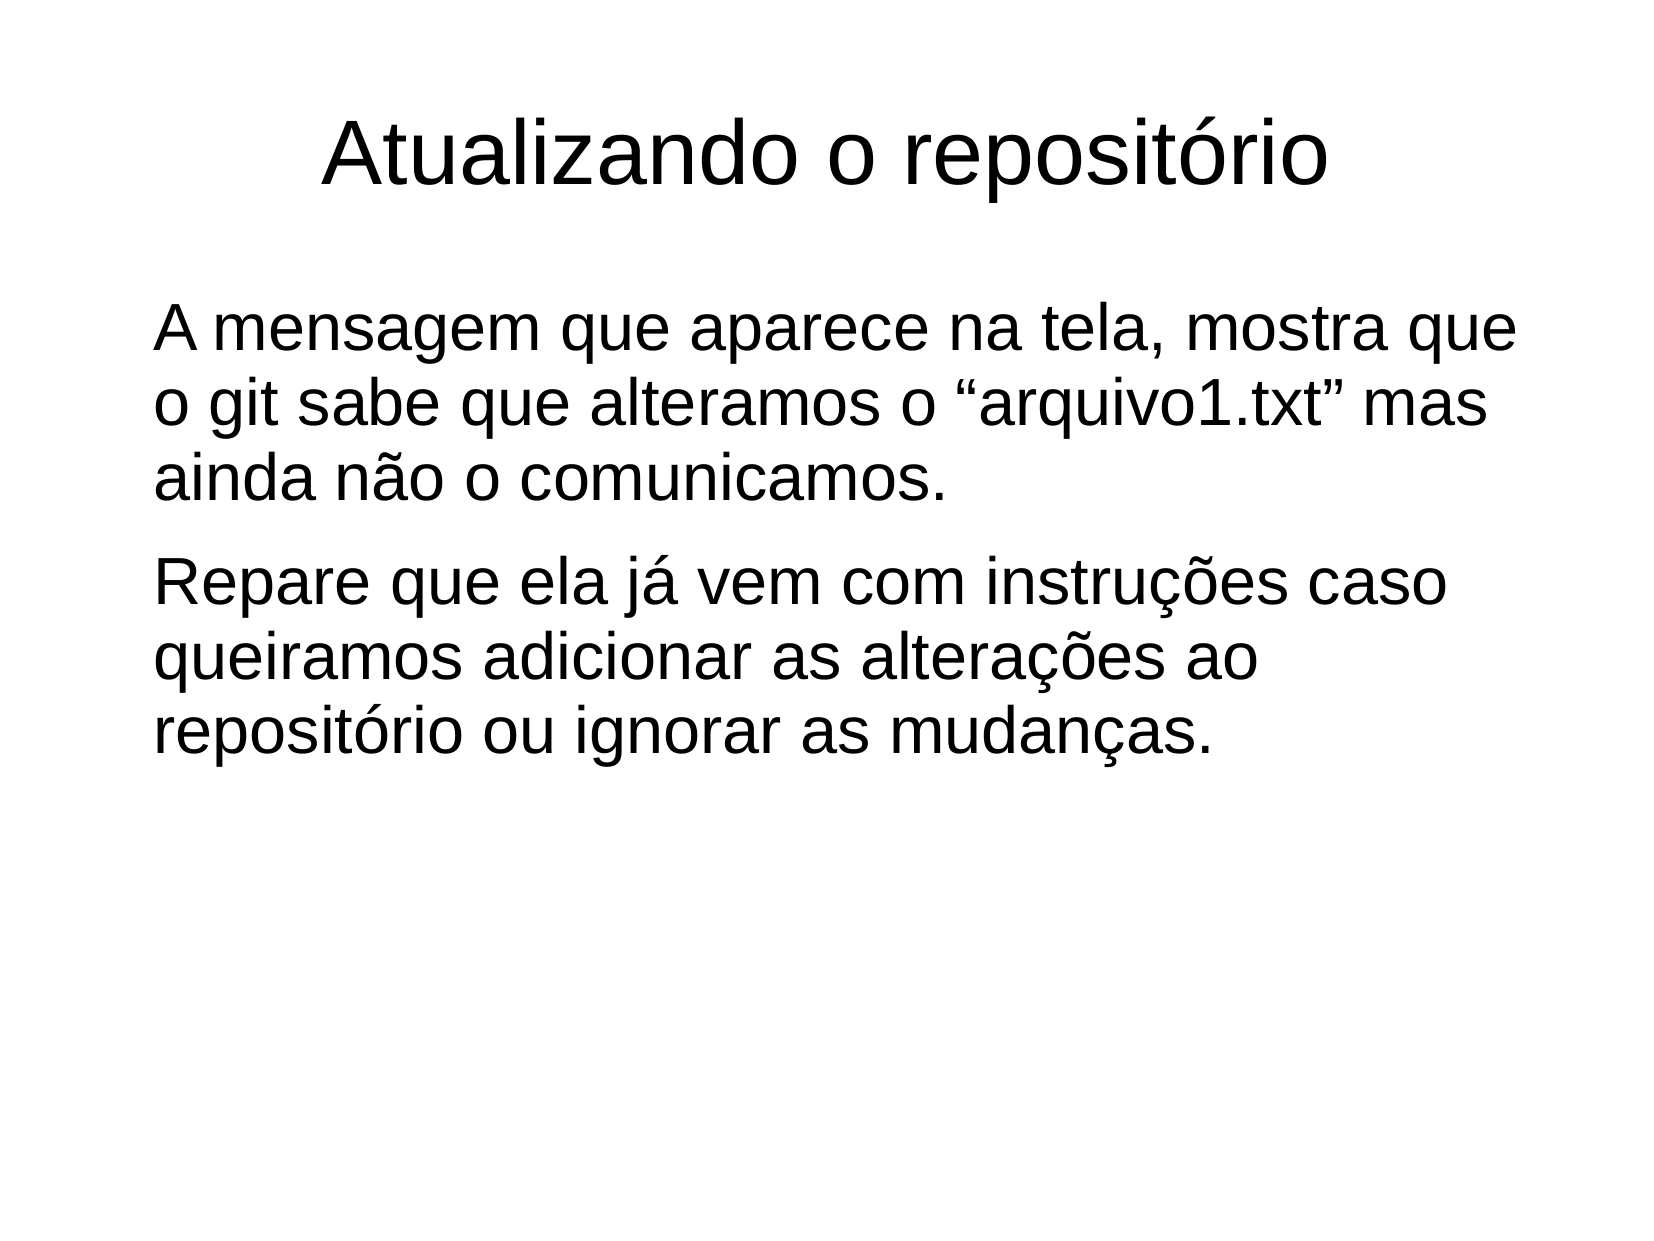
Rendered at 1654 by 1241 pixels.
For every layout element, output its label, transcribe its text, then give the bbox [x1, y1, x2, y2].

title Atualizando o repositório [82, 49, 1571, 257]
list A mensagem que aparece na tela, mostra que o git sabe que alteramos o “arquivo1.txt” mas ainda não o comunicamos. Repare que ela já vem com instruções caso queiramos adicionar as alterações ao repositório ou ignorar as mudanças. [82, 290, 1538, 1010]
